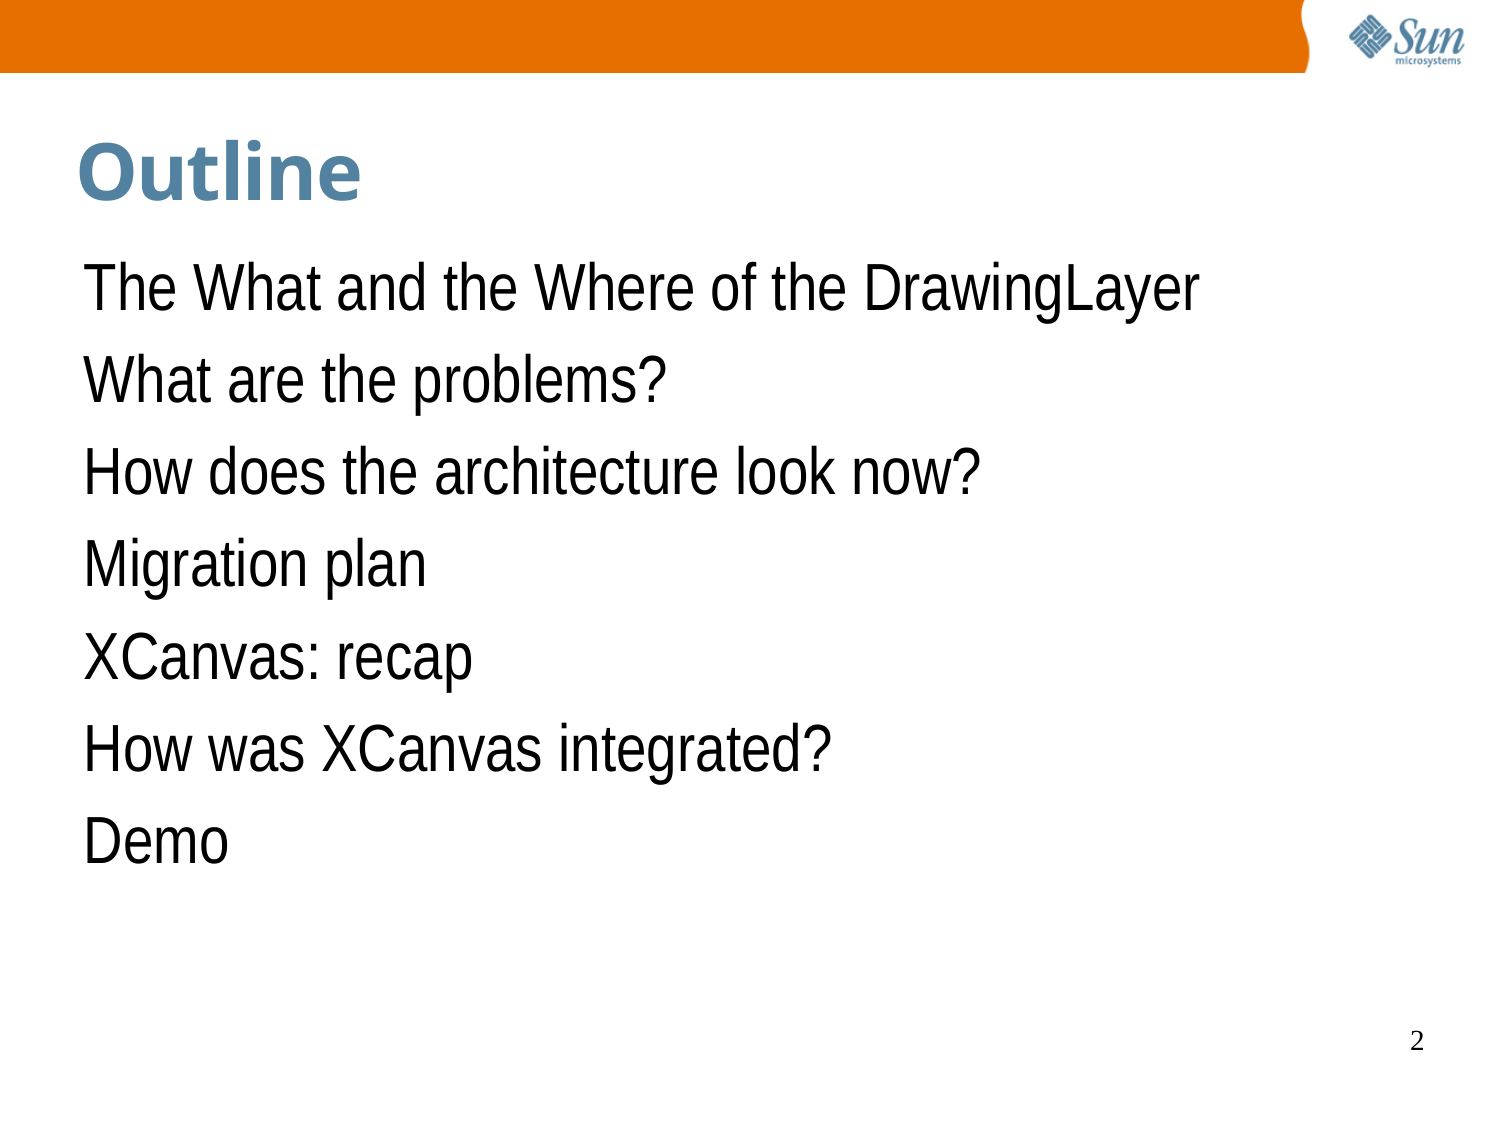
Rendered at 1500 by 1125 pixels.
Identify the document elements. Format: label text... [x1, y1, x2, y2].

picture [0, 0, 1500, 73]
title Outline [75, 123, 1437, 232]
list The What and the Where of the DrawingLayer What are the problems? How does the architecture look now? Migration plan XCanvas: recap How was XCanvas integrated? Demo [64, 258, 1401, 1062]
